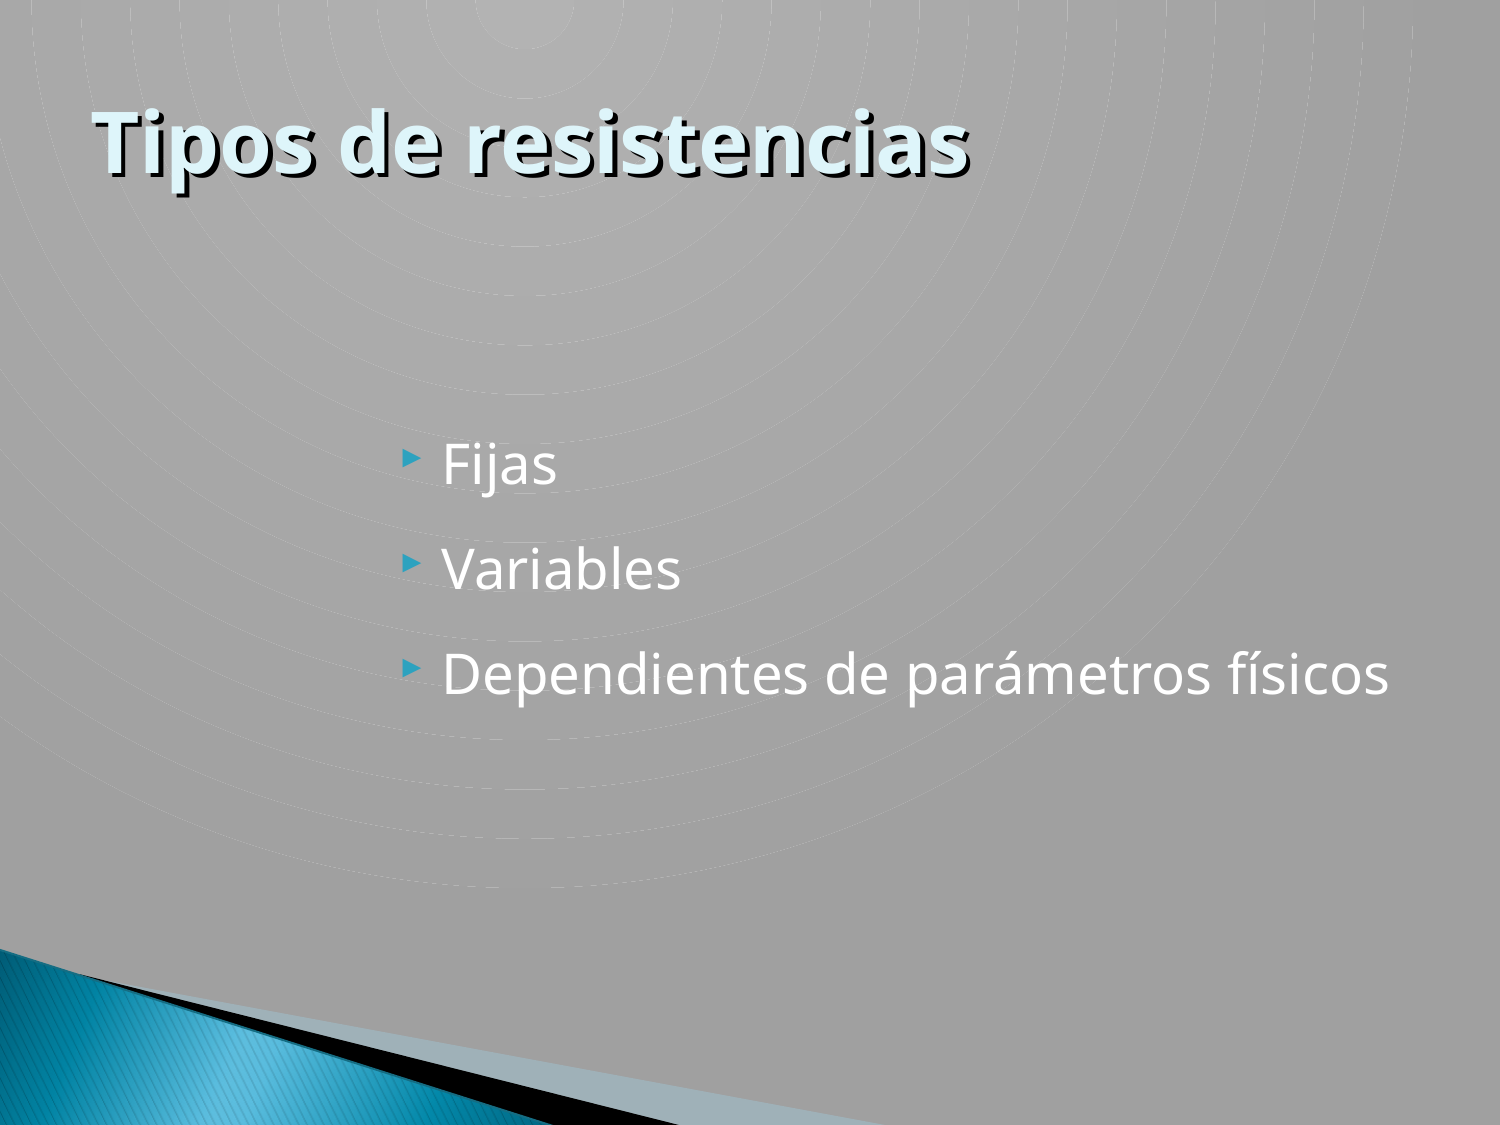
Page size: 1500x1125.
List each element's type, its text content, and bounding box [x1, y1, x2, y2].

title Tipos de resistencias [75, 45, 1426, 233]
list Fijas Variables Dependientes de parámetros físicos [348, 420, 1436, 894]
